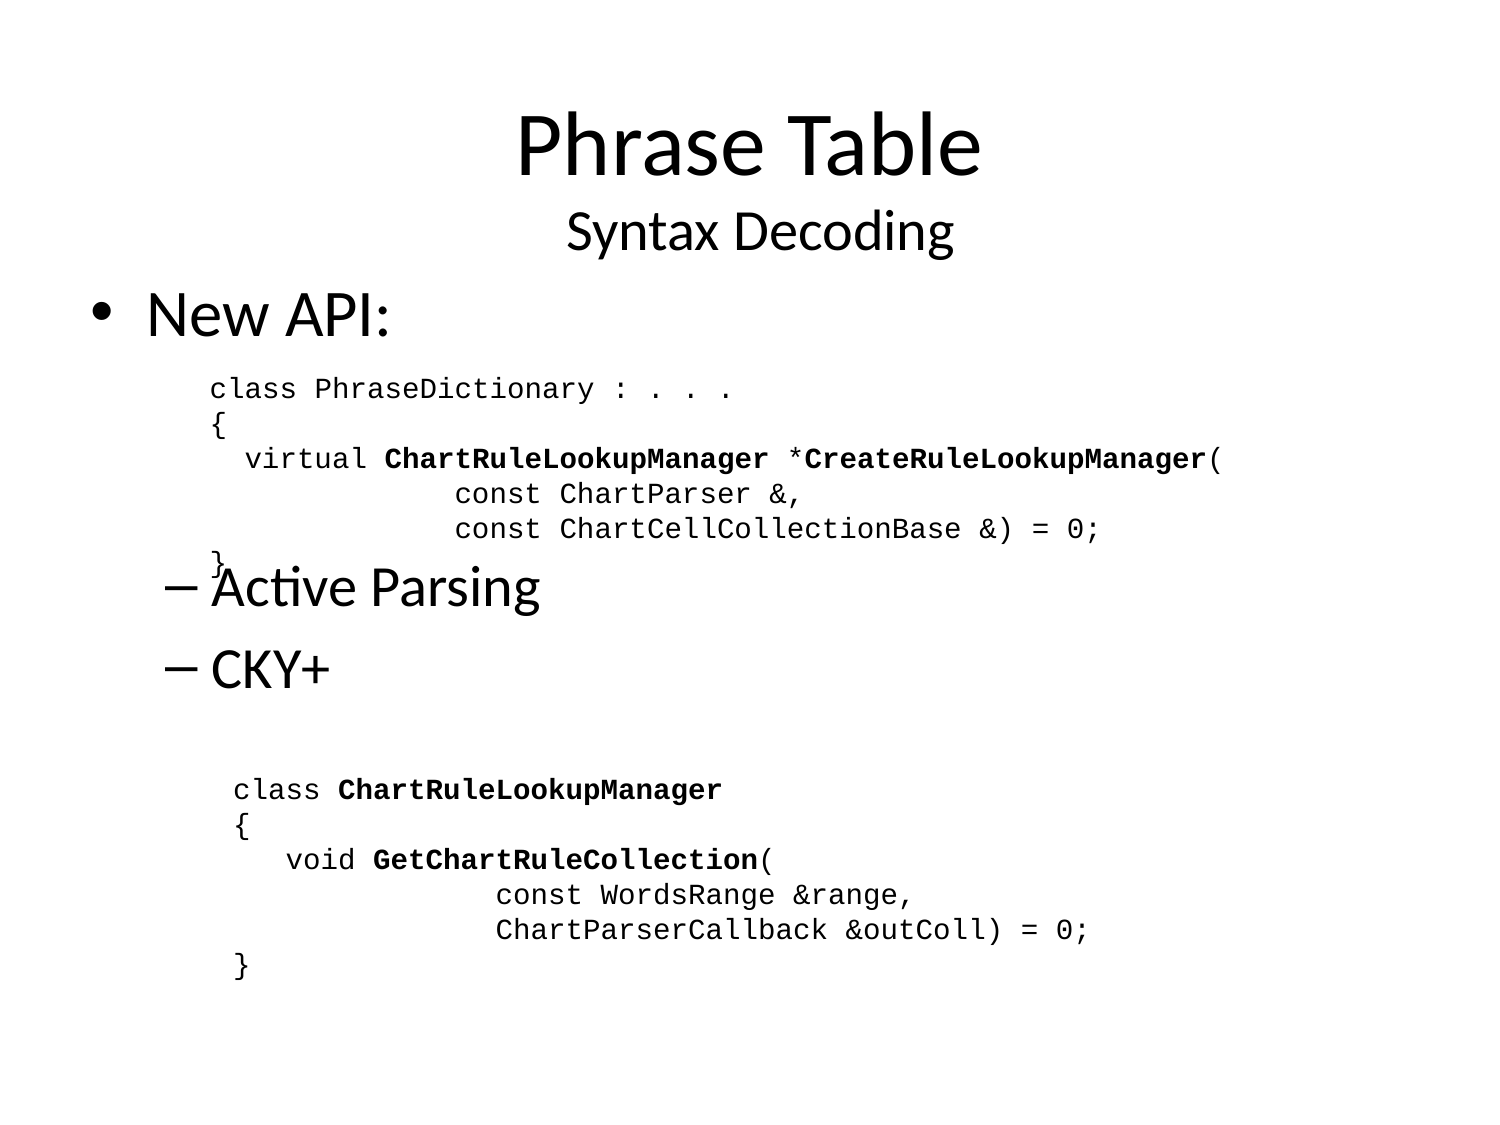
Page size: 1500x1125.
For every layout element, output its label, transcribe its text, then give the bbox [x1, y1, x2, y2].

text_box class ChartRuleLookupManager { void GetChartRuleCollection( const WordsRange &range, ChartParserCallback &outColl) = 0; } [218, 763, 1471, 988]
text_box Syntax Decoding [552, 184, 971, 270]
title Phrase Table [75, 45, 1425, 233]
list New API: Active Parsing CKY+ [75, 262, 1425, 1005]
text_box class PhraseDictionary : . . . { virtual ChartRuleLookupManager *CreateRuleLookupManager( const ChartParser &, const ChartCellCollectionBase &) = 0; } [194, 361, 1447, 587]
